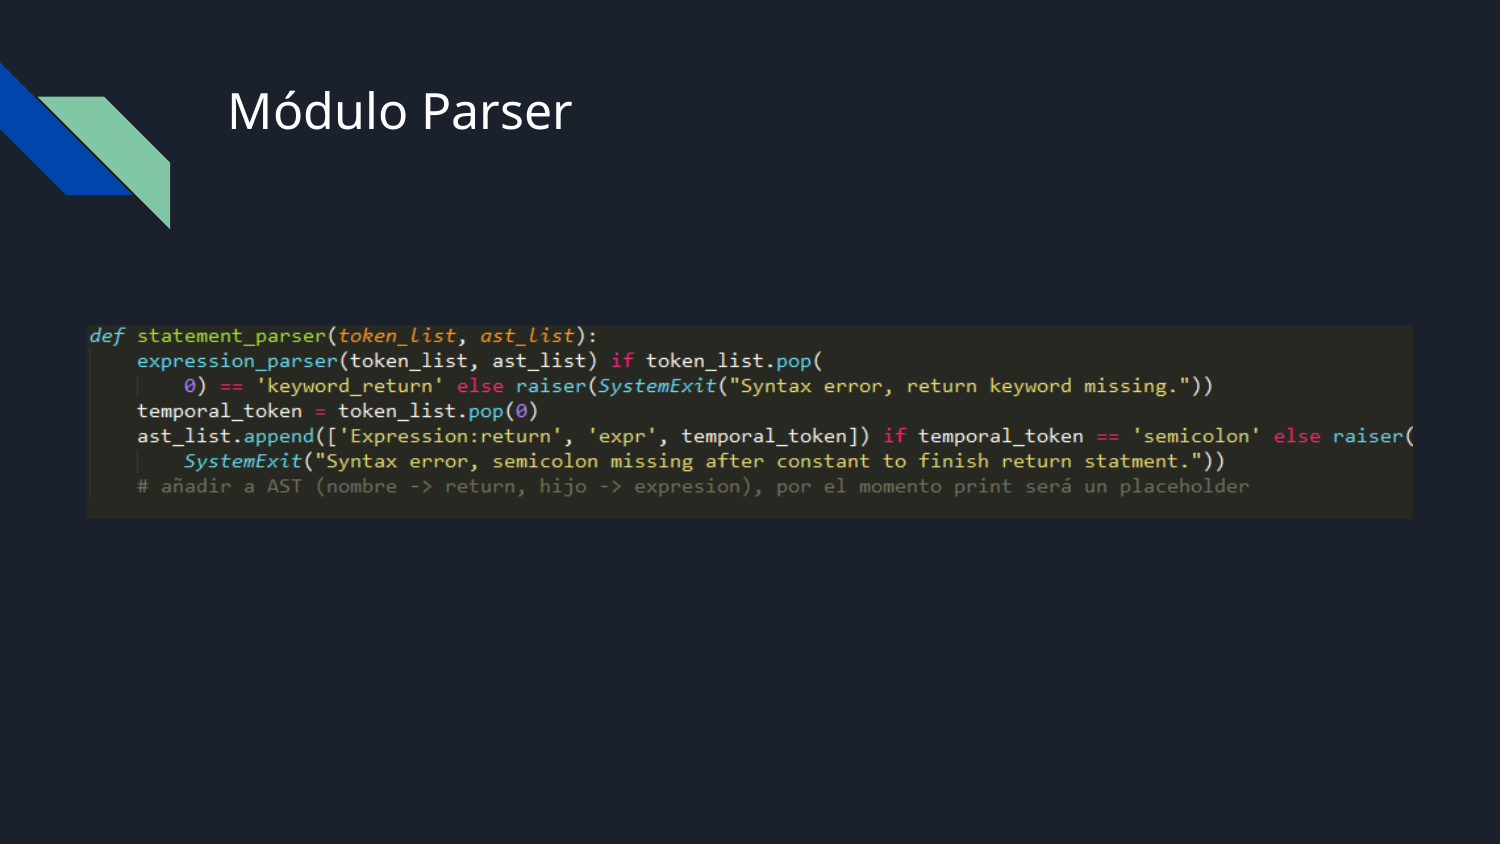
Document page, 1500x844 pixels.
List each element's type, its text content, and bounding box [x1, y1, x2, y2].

picture [87, 325, 1413, 519]
title Módulo Parser [212, 64, 1368, 215]
